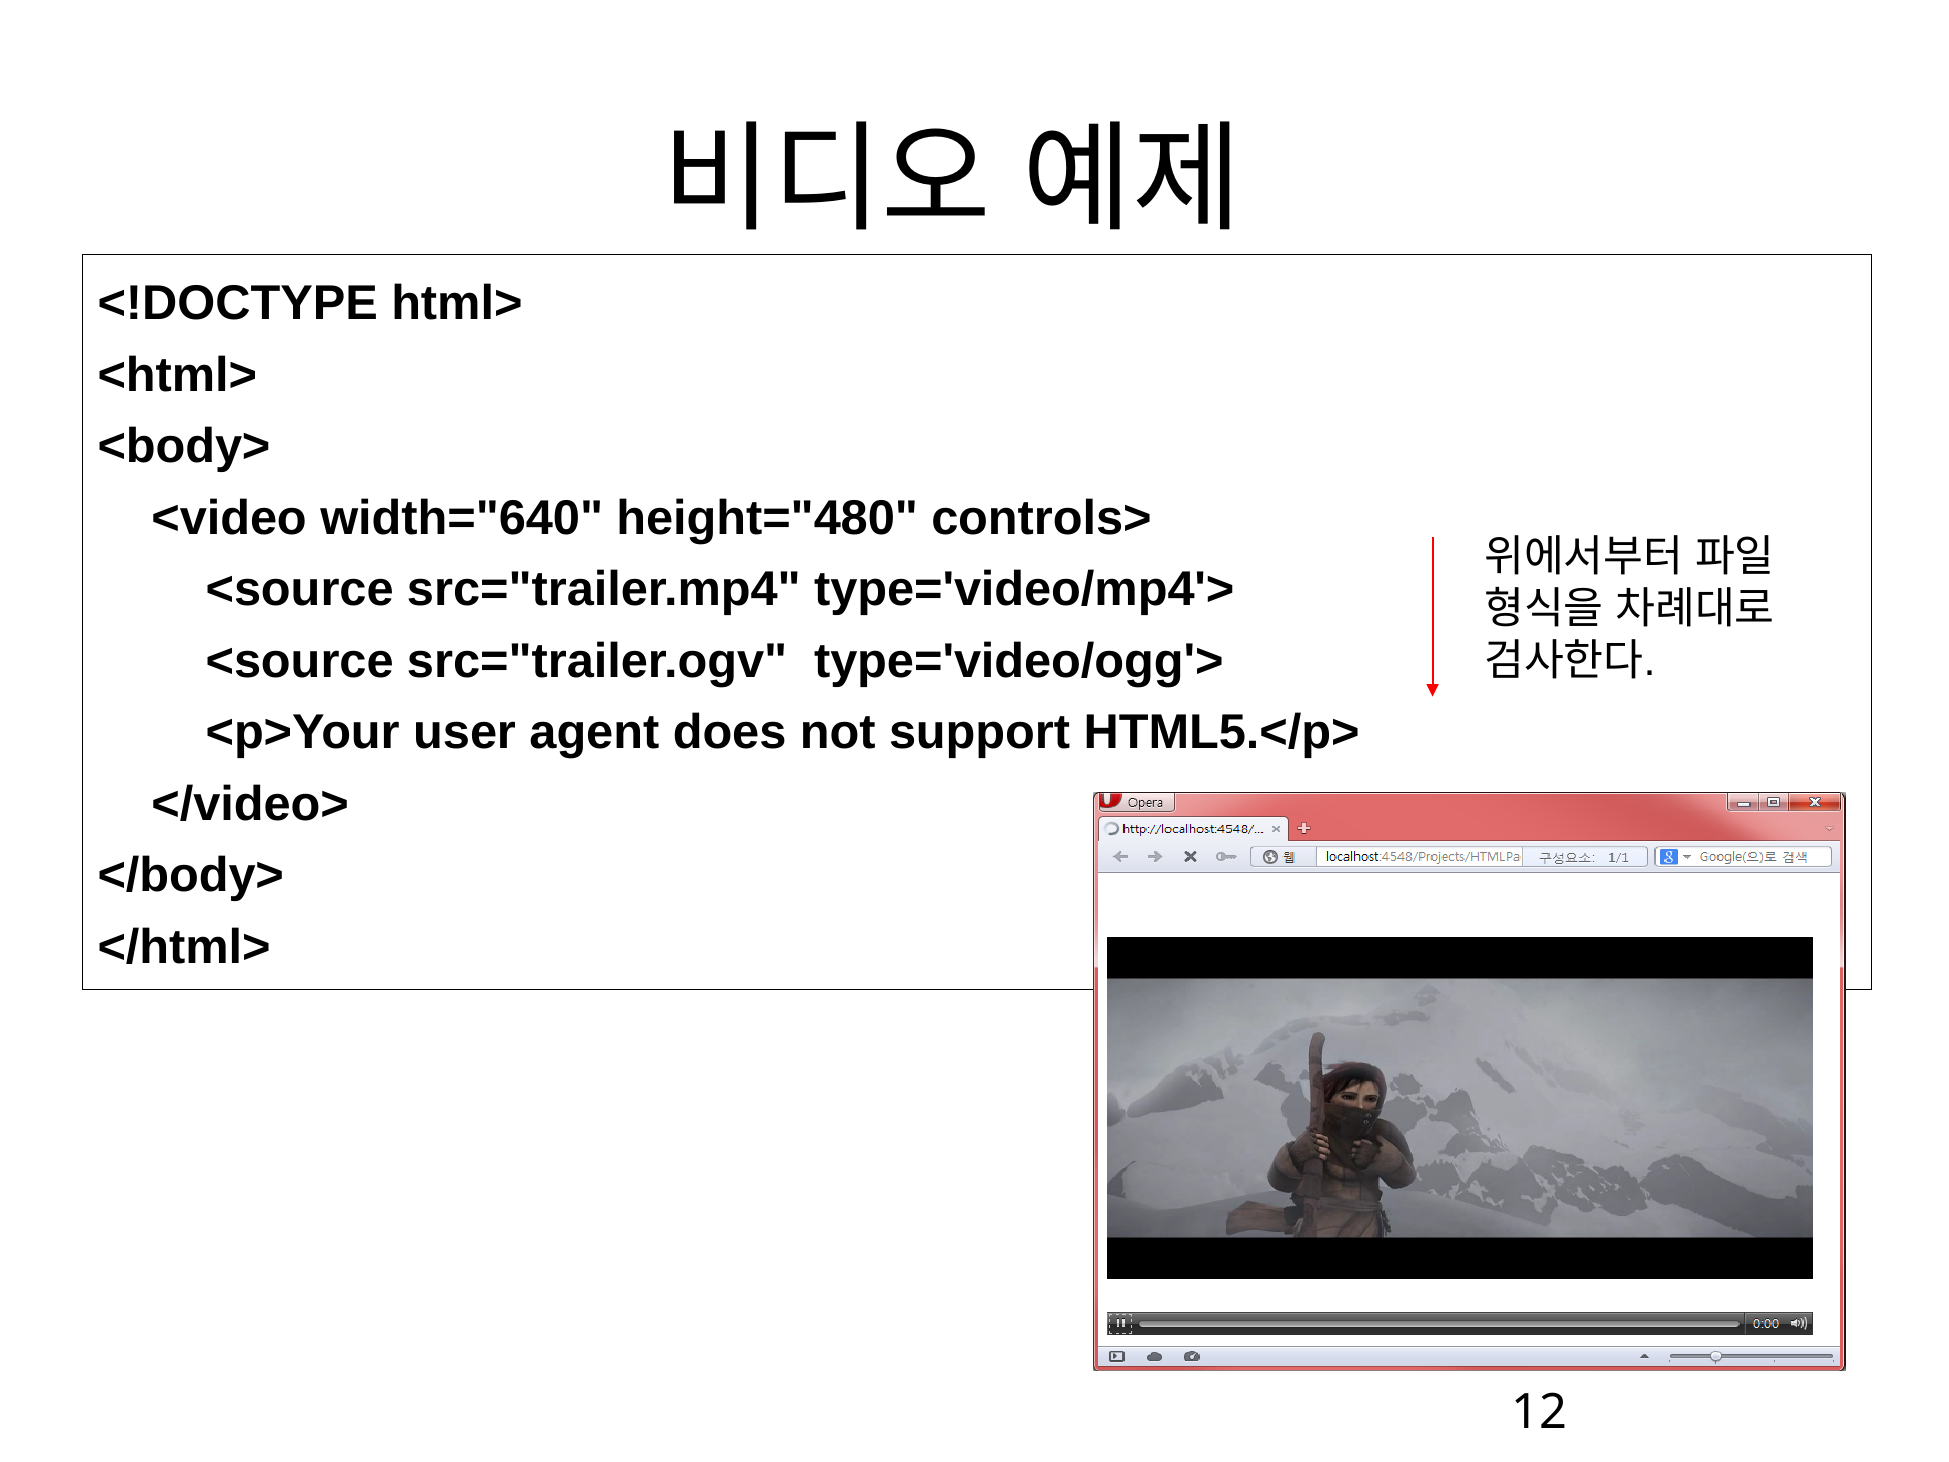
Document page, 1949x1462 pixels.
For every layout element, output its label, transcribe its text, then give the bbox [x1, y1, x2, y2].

slide_number <숫자> [1496, 1372, 1899, 1462]
text_box 위에서부터 파일 형식을 차례대로 검사한다. [1469, 520, 1814, 692]
picture [1093, 792, 1846, 1371]
list <!DOCTYPE html> <html> <body> <video width="640" height="480" controls> <source src="trailer.mp4" type='video/mp4'> <source src="trailer.ogv" type='video/ogg'> <p>Your user agent does not support HTML5.</p> </video> </body> </html> [82, 254, 1872, 990]
title 비디오 예제 [156, 92, 1749, 254]
